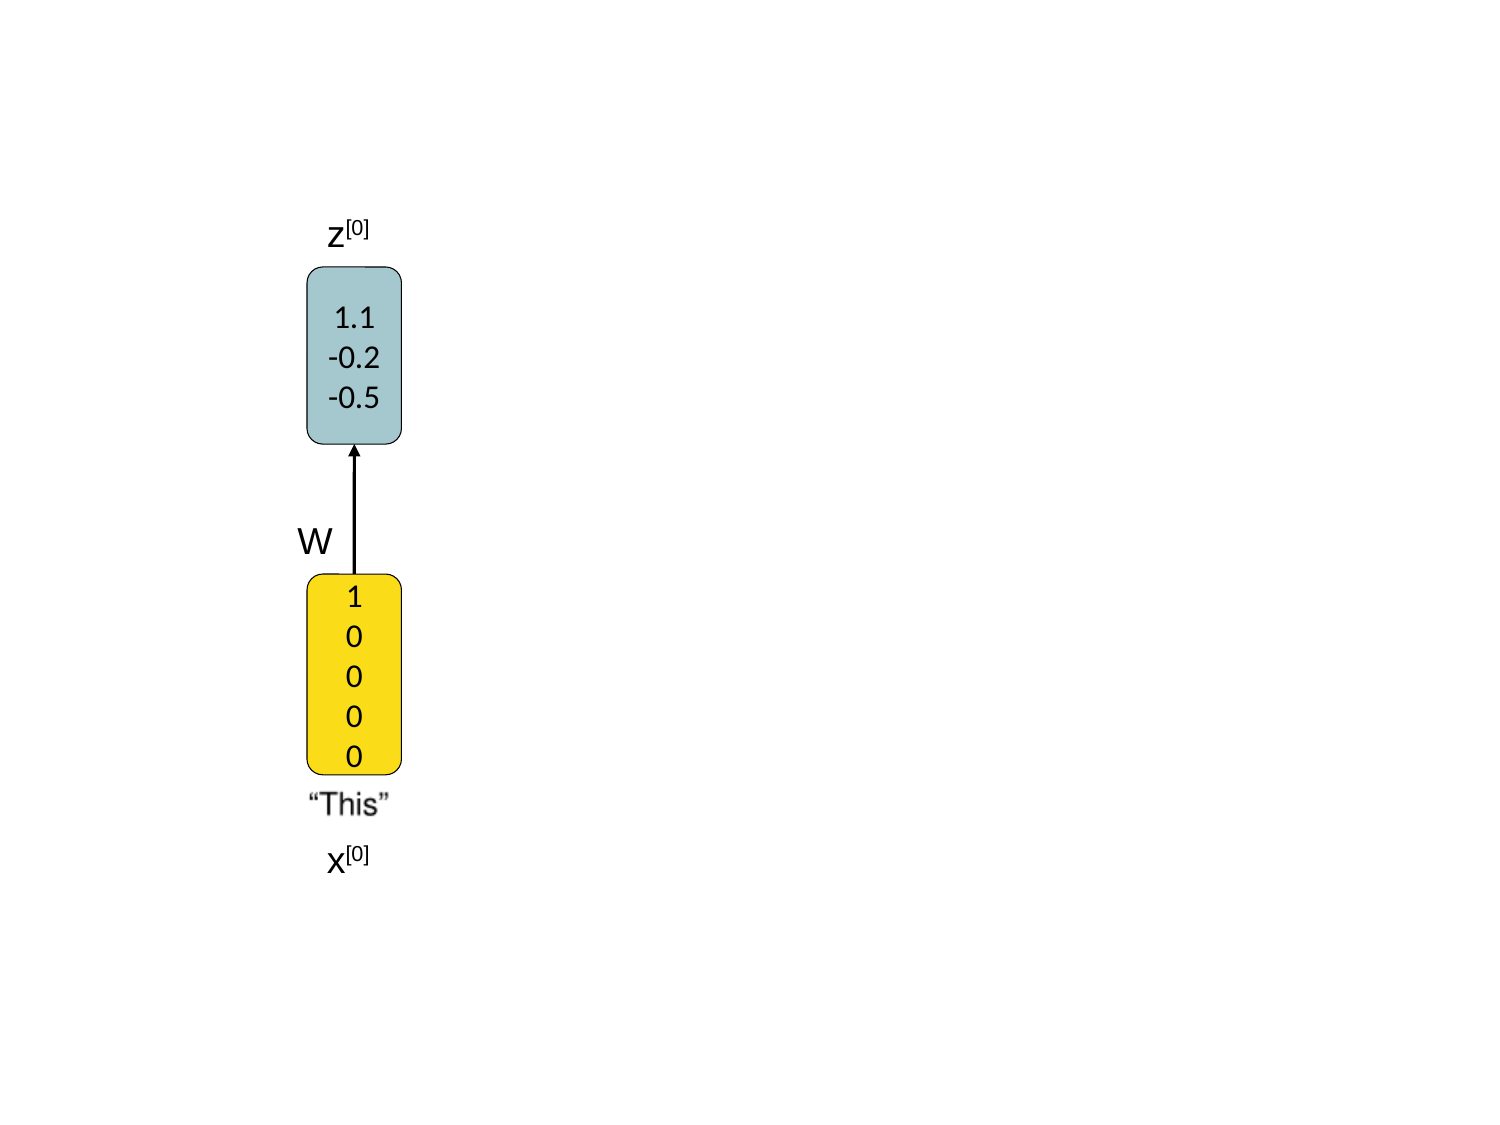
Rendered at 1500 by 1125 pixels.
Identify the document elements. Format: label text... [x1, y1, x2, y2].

picture [307, 786, 395, 821]
text_box 1.1 -0.2 -0.5 [306, 266, 402, 445]
text_box 1 0 0 0 0 [306, 574, 402, 775]
text_box z[0] [312, 202, 405, 260]
text_box W [282, 509, 348, 567]
text_box x[0] [312, 828, 405, 886]
